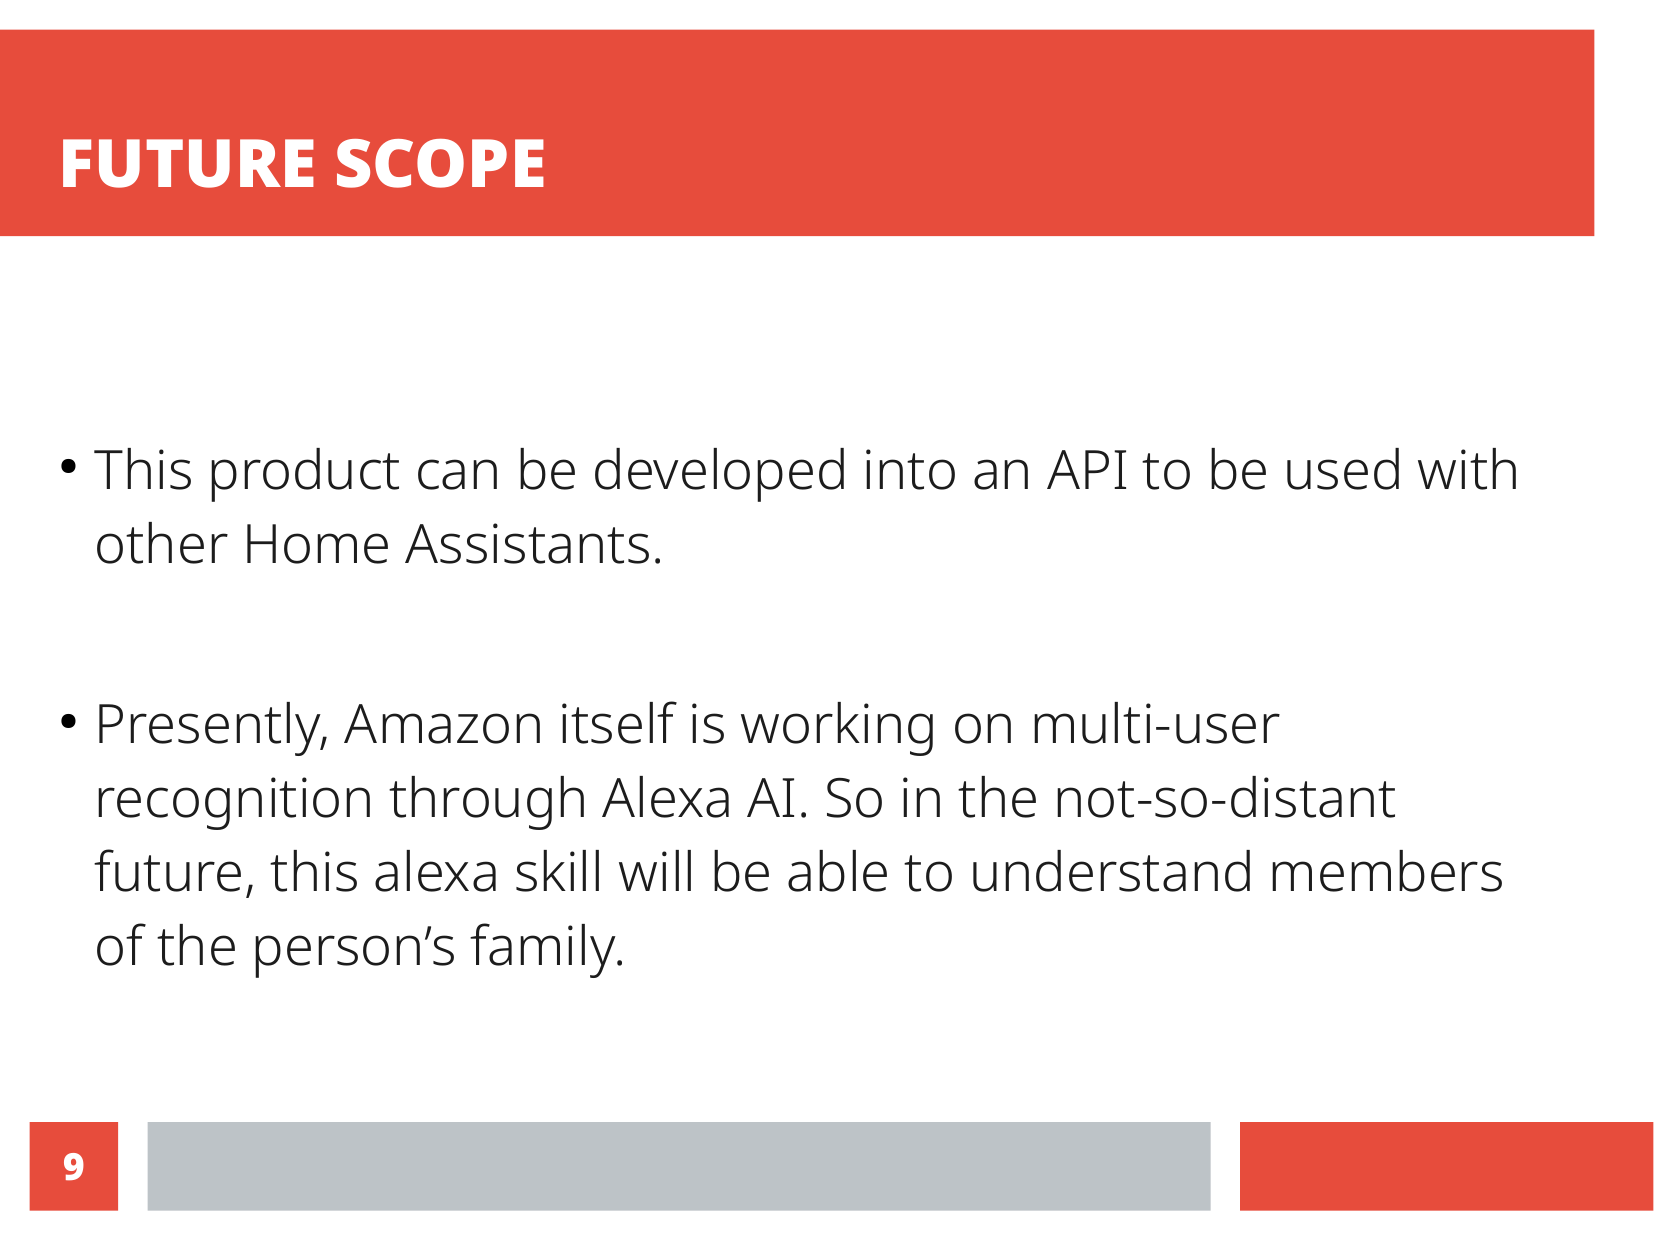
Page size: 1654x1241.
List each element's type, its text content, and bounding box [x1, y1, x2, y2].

subtitle This product can be developed into an API to be used with other Home Assistants. Presently, Amazon itself is working on multi-user recognition through Alexa AI. So in the not-so-distant future, this alexa skill will be able to understand members of the person’s family. [59, 431, 1565, 1199]
title FUTURE SCOPE [59, 59, 1595, 207]
